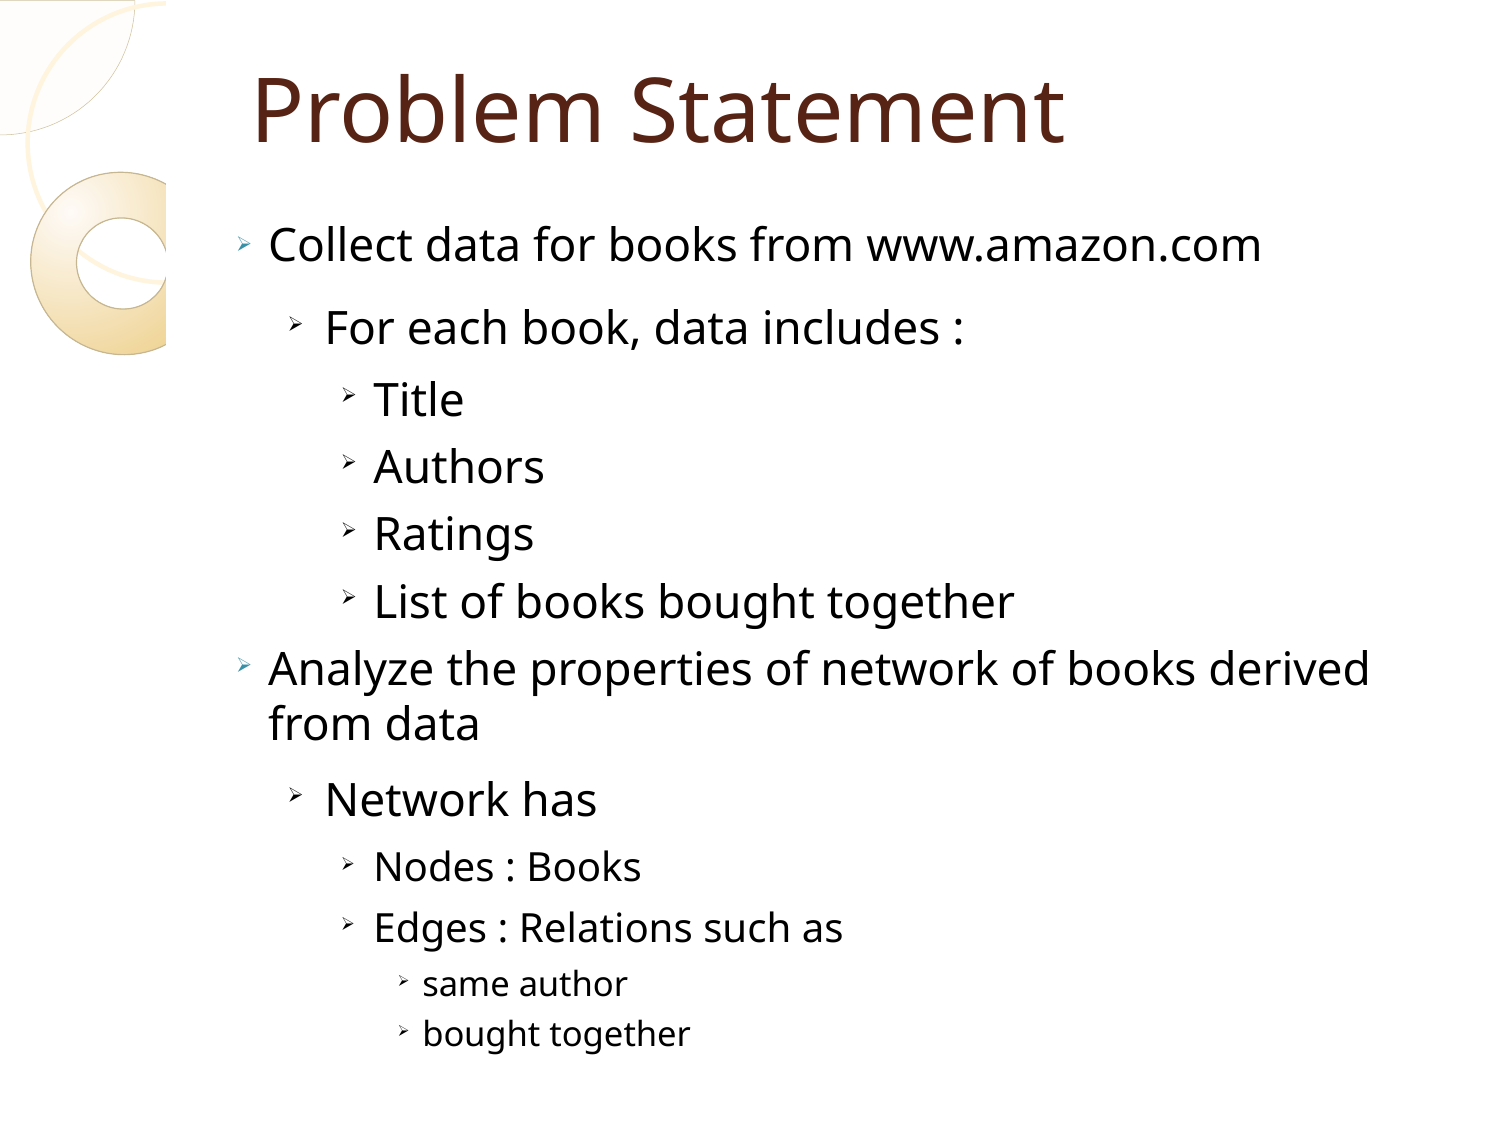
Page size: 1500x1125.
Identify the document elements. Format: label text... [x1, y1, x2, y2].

list Collect data for books from www.amazon.com For each book, data includes : Title Authors Ratings List of books bought together Analyze the properties of network of books derived from data Network has Nodes : Books Edges : Relations such as same author bought together [211, 207, 1442, 1063]
title Problem Statement [235, 45, 1466, 233]
